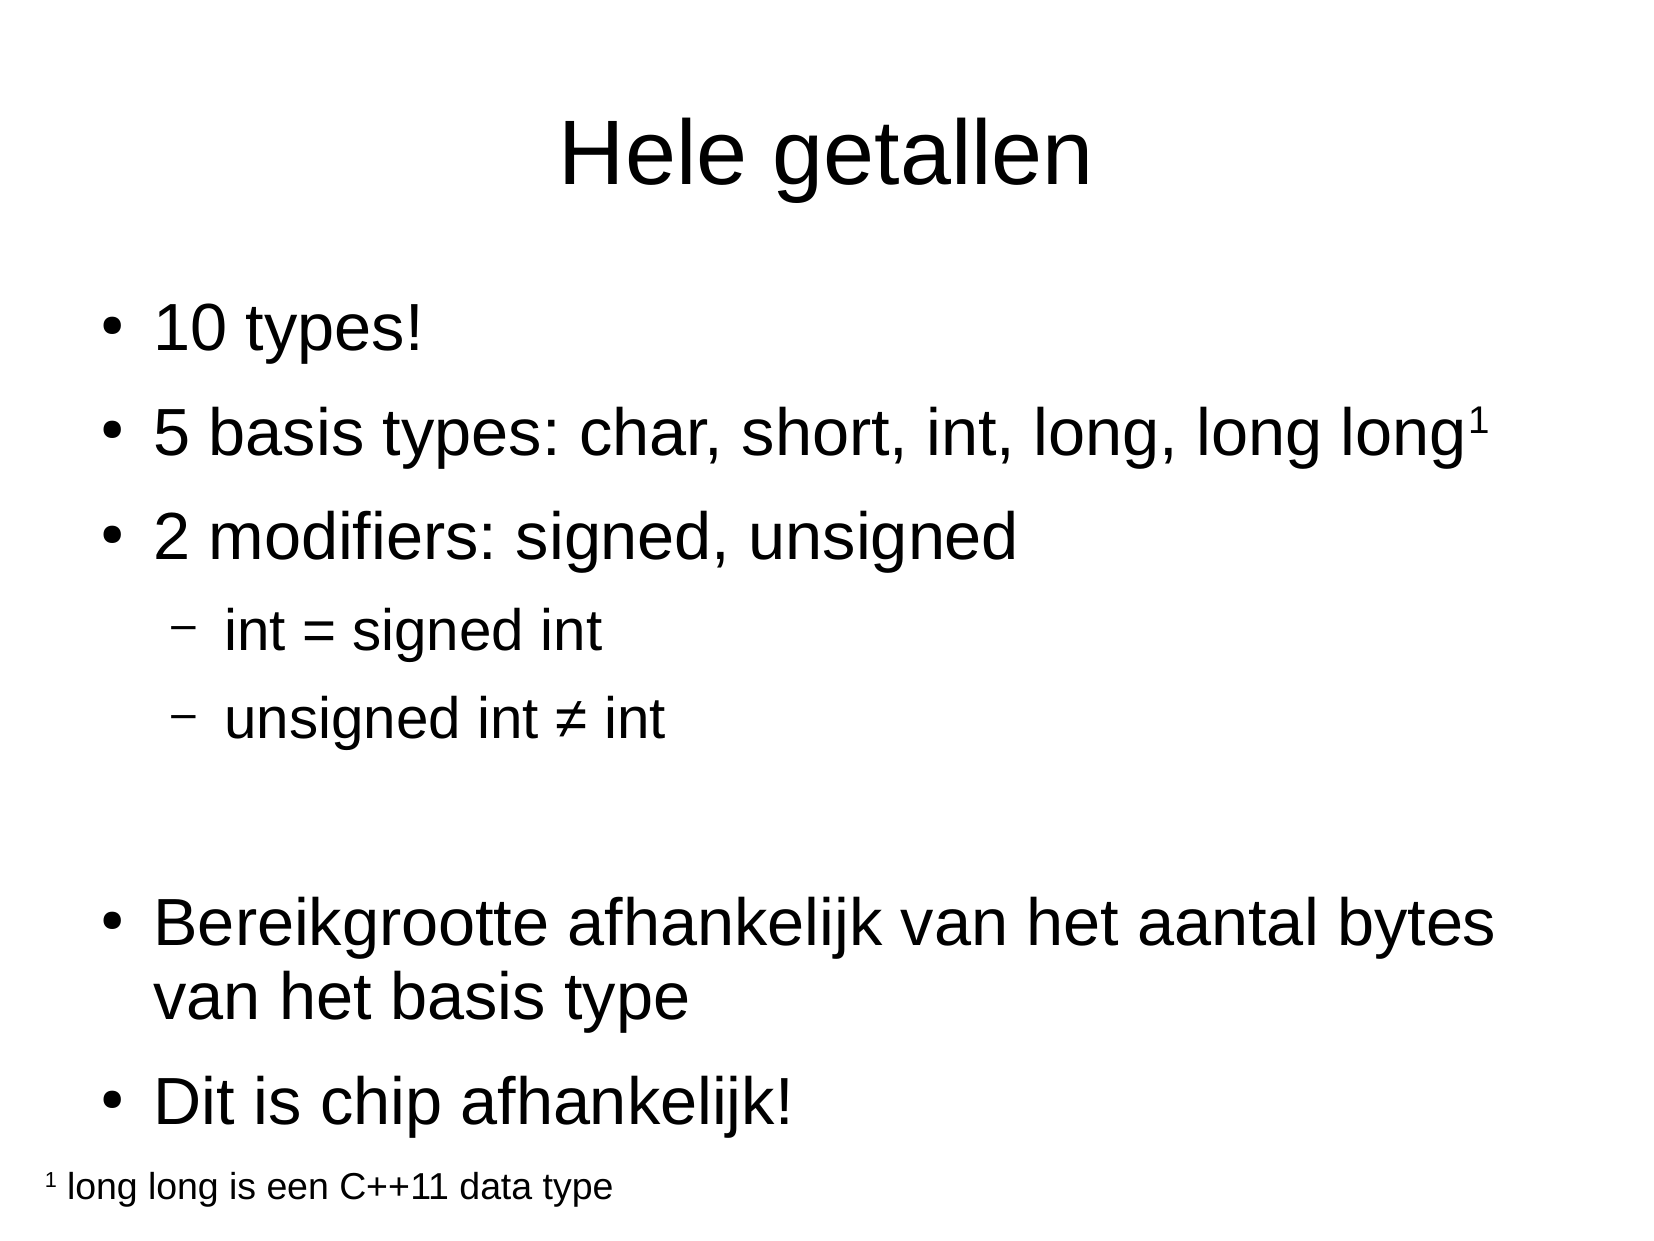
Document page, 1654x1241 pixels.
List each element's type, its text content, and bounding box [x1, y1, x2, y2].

title Hele getallen [82, 49, 1571, 257]
list 10 types! 5 basis types: char, short, int, long, long long1 2 modifiers: signed, unsigned int = signed int unsigned int ≠ int Bereikgrootte afhankelijk van het aantal bytes van het basis type Dit is chip afhankelijk! [82, 290, 1571, 1158]
text_box 1 long long is een C++11 data type [30, 1158, 1621, 1216]
